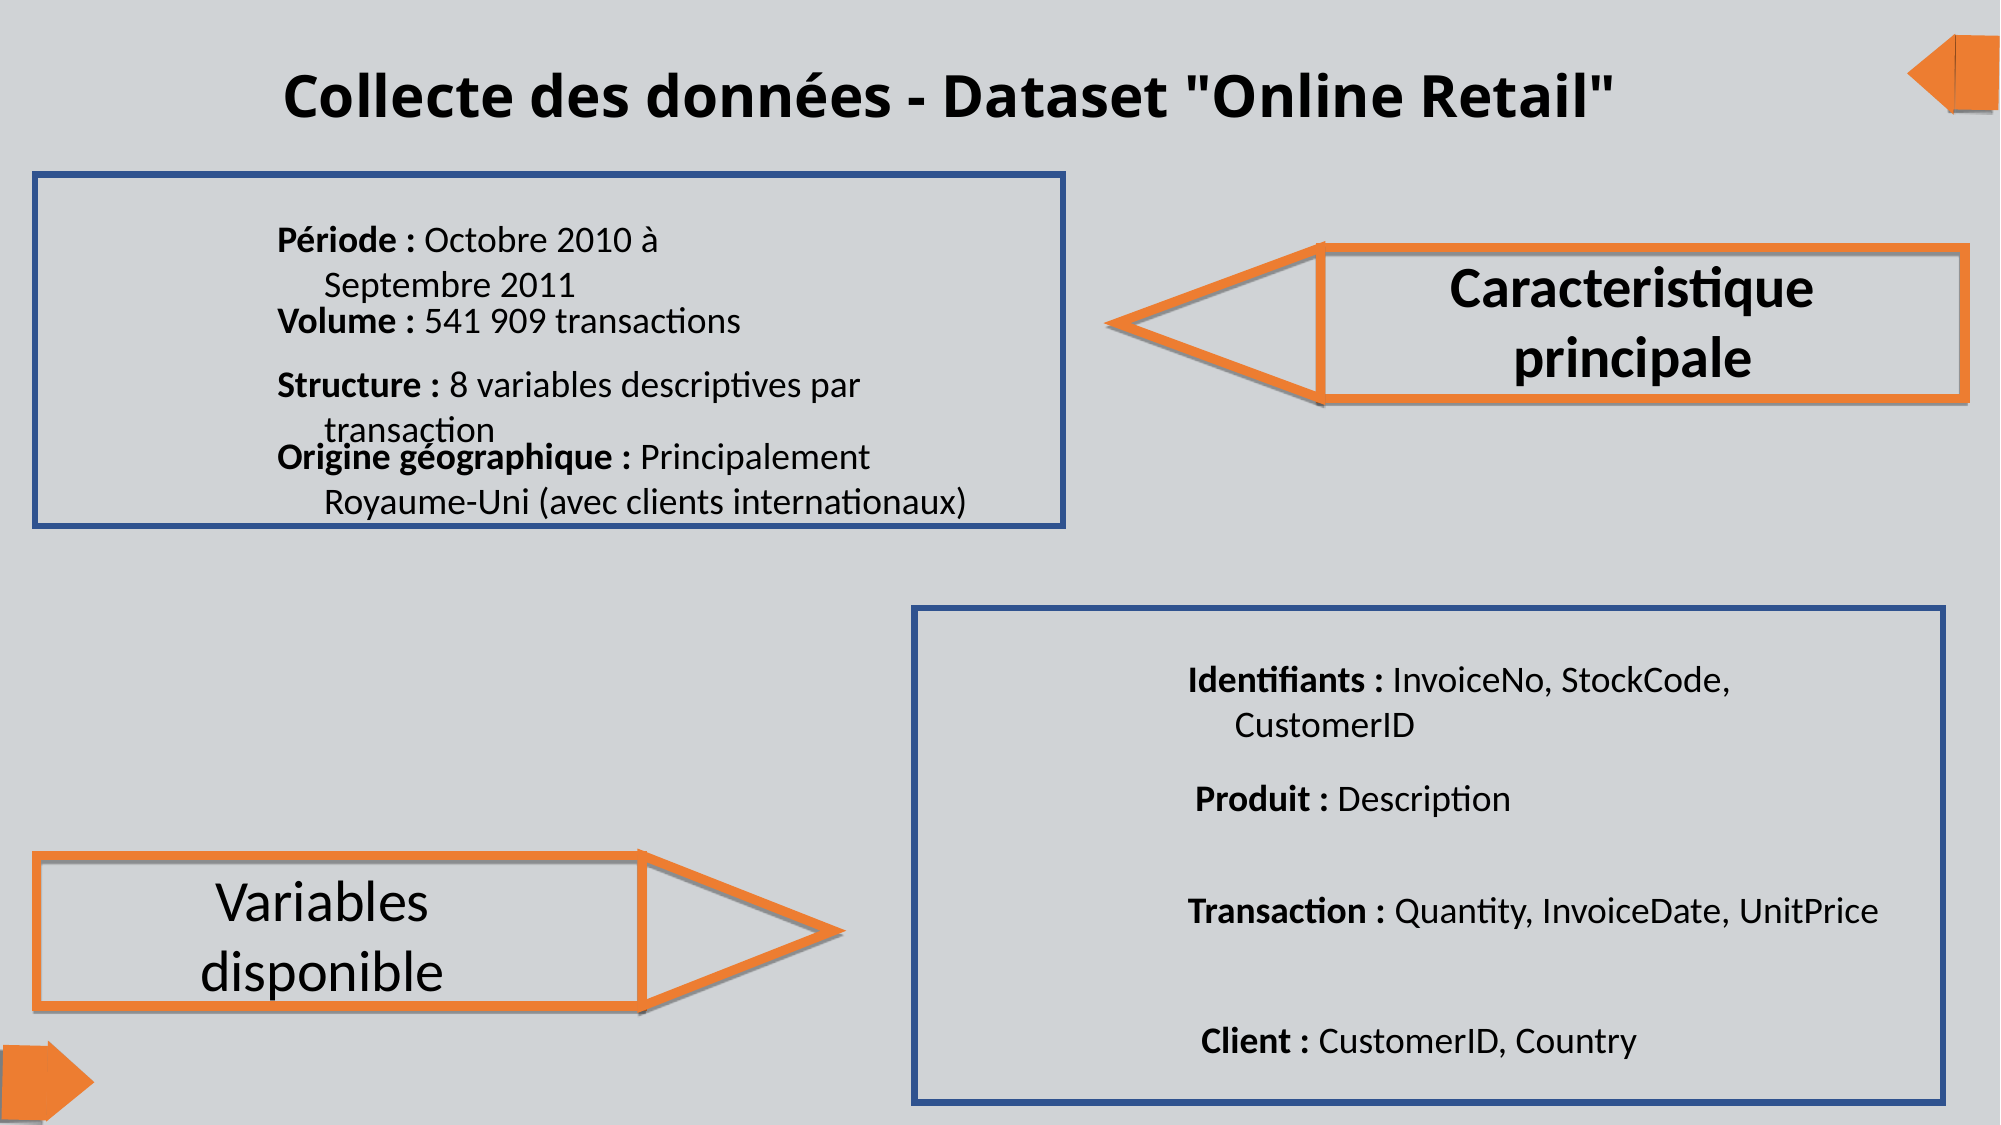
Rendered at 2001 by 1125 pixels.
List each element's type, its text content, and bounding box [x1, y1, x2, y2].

text_box Produit : Description [918, 765, 1927, 823]
text_box Origine géographique : Principalement Royaume-Uni (avec clients internationaux) [0, 424, 1009, 494]
text_box Client : CustomerID, Country [914, 1008, 1933, 1066]
text_box Transaction : Quantity, InvoiceDate, UnitPrice [918, 878, 1920, 936]
text_box Caracteristique principale [1427, 241, 1839, 399]
title Collecte des données - Dataset "Online Retail" [106, 59, 1793, 118]
text_box [1908, 35, 1999, 113]
text_box Période : Octobre 2010 à Septembre 2011 [0, 207, 813, 242]
text_box Identifiants : InvoiceNo, StockCode, CustomerID [901, 647, 1816, 697]
text_box Volume : 541 909 transactions [0, 288, 1009, 328]
text_box Structure : 8 variables descriptives par transaction [0, 352, 1009, 392]
text_box [2, 1042, 93, 1120]
text_box Variables disponible [74, 855, 571, 1012]
